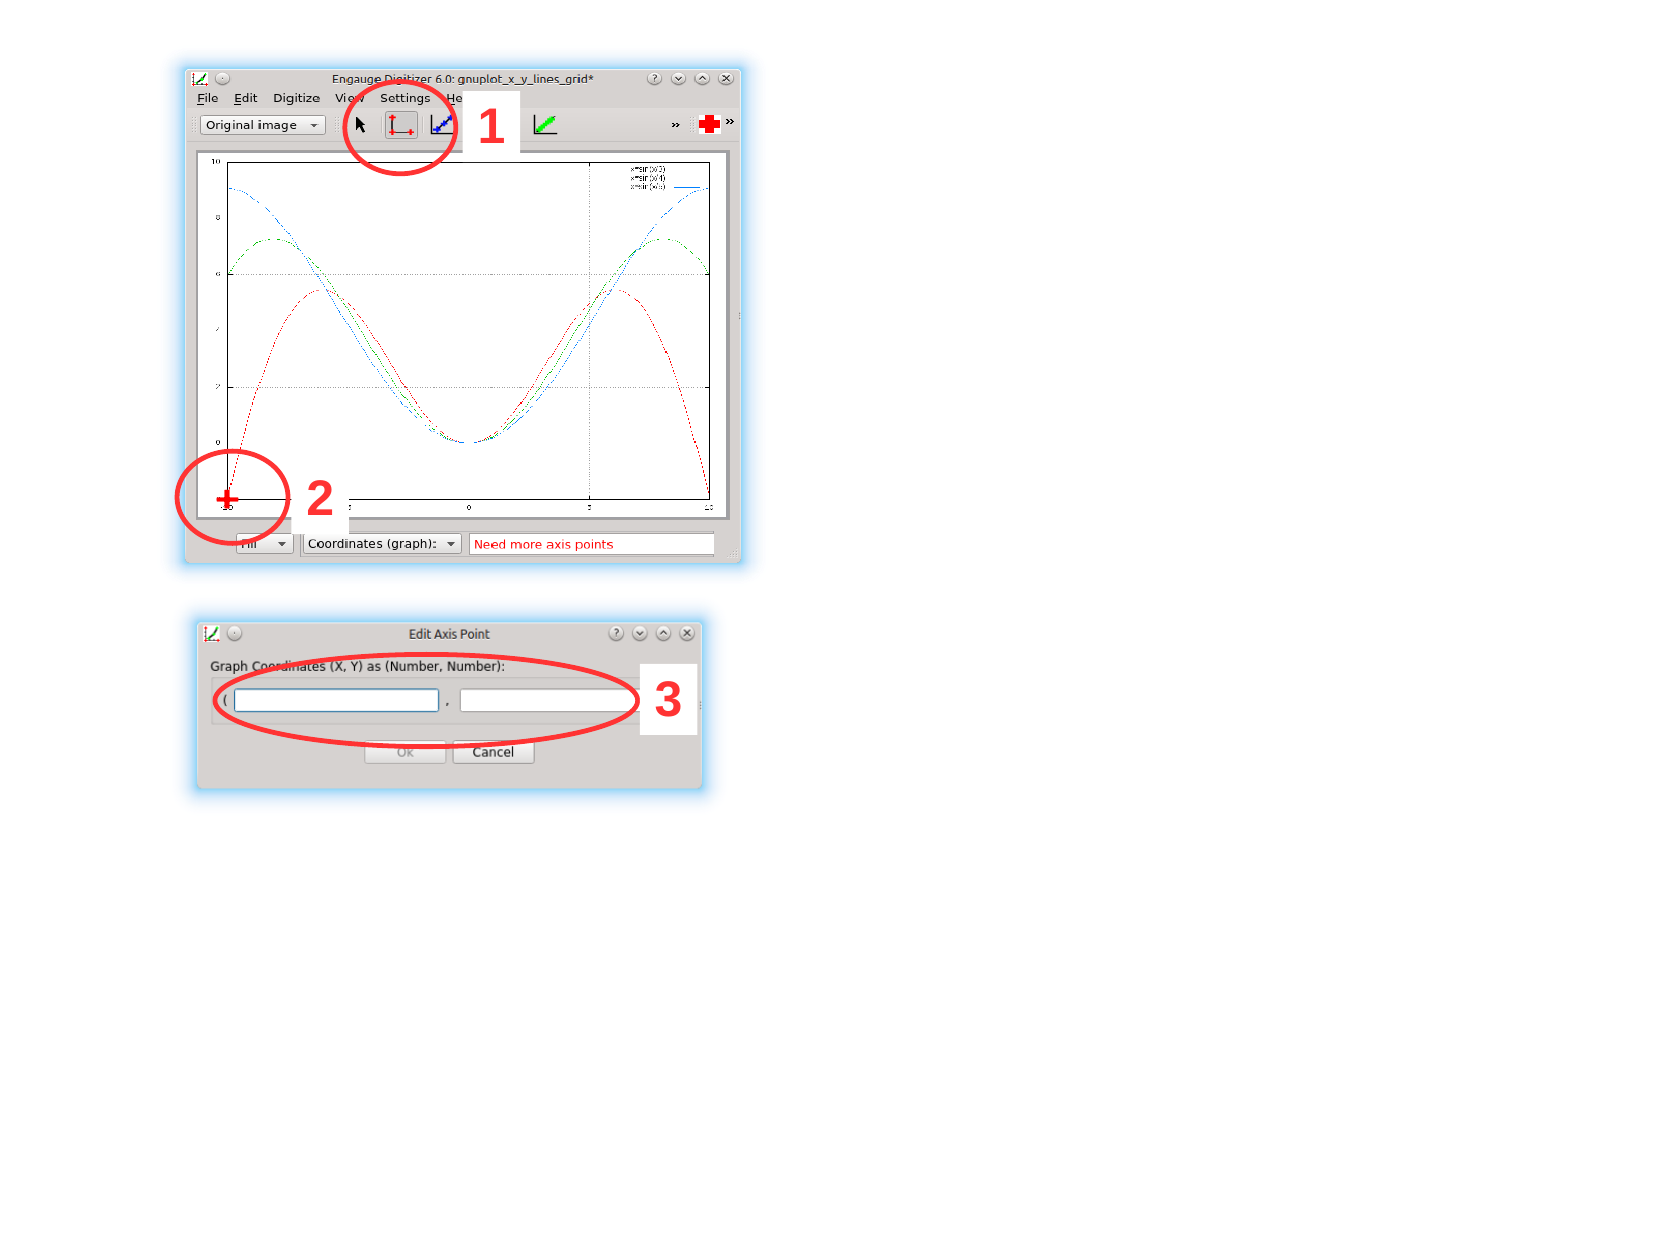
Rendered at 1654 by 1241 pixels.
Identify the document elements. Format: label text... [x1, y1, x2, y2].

text_box 2 [291, 463, 349, 535]
picture [144, 33, 783, 830]
text_box 3 [639, 663, 698, 735]
text_box 1 [462, 91, 521, 163]
